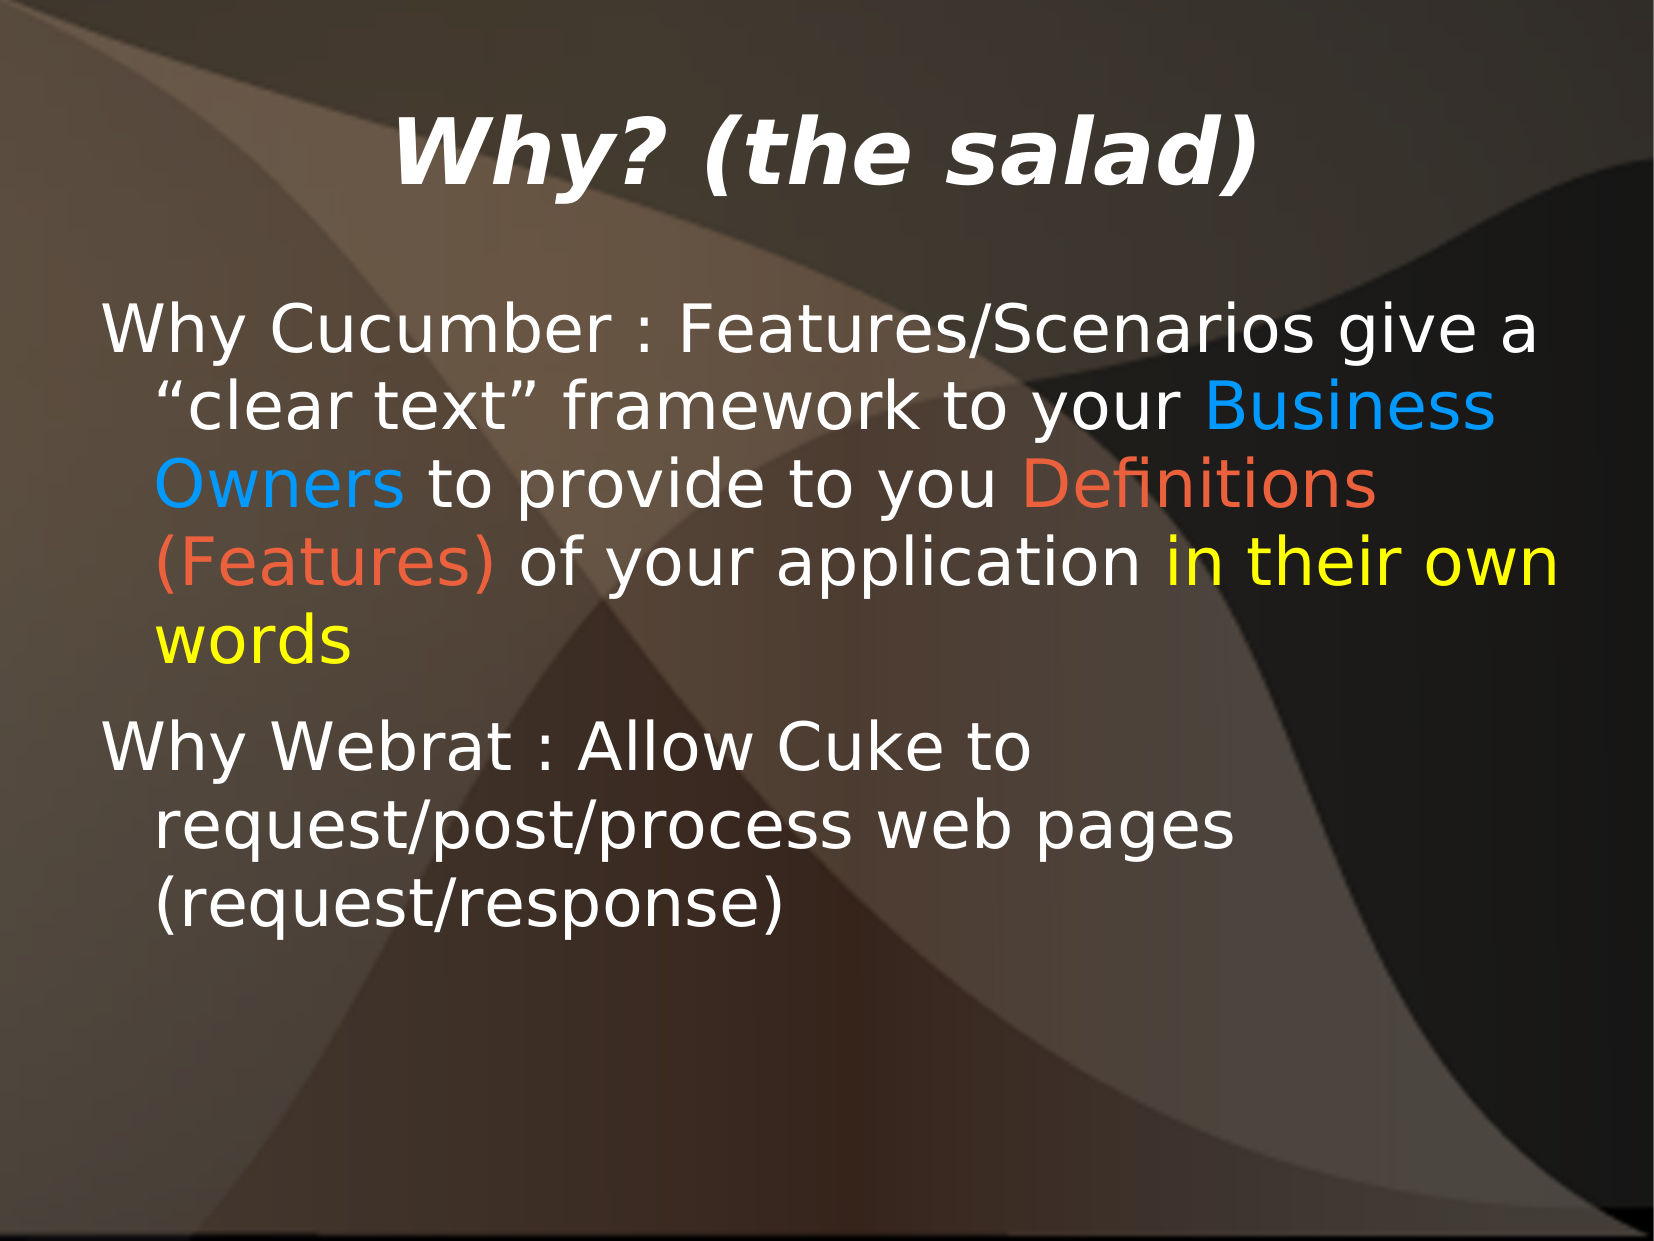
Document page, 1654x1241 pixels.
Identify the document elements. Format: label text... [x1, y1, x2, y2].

picture [0, 0, 1654, 1241]
title Why? (the salad) [82, 56, 1571, 250]
list Why Cucumber : Features/Scenarios give a “clear text” framework to your Business Owners to provide to you Definitions (Features) of your application in their own words Why Webrat : Allow Cuke to request/post/process web pages (request/response) [82, 290, 1571, 1094]
